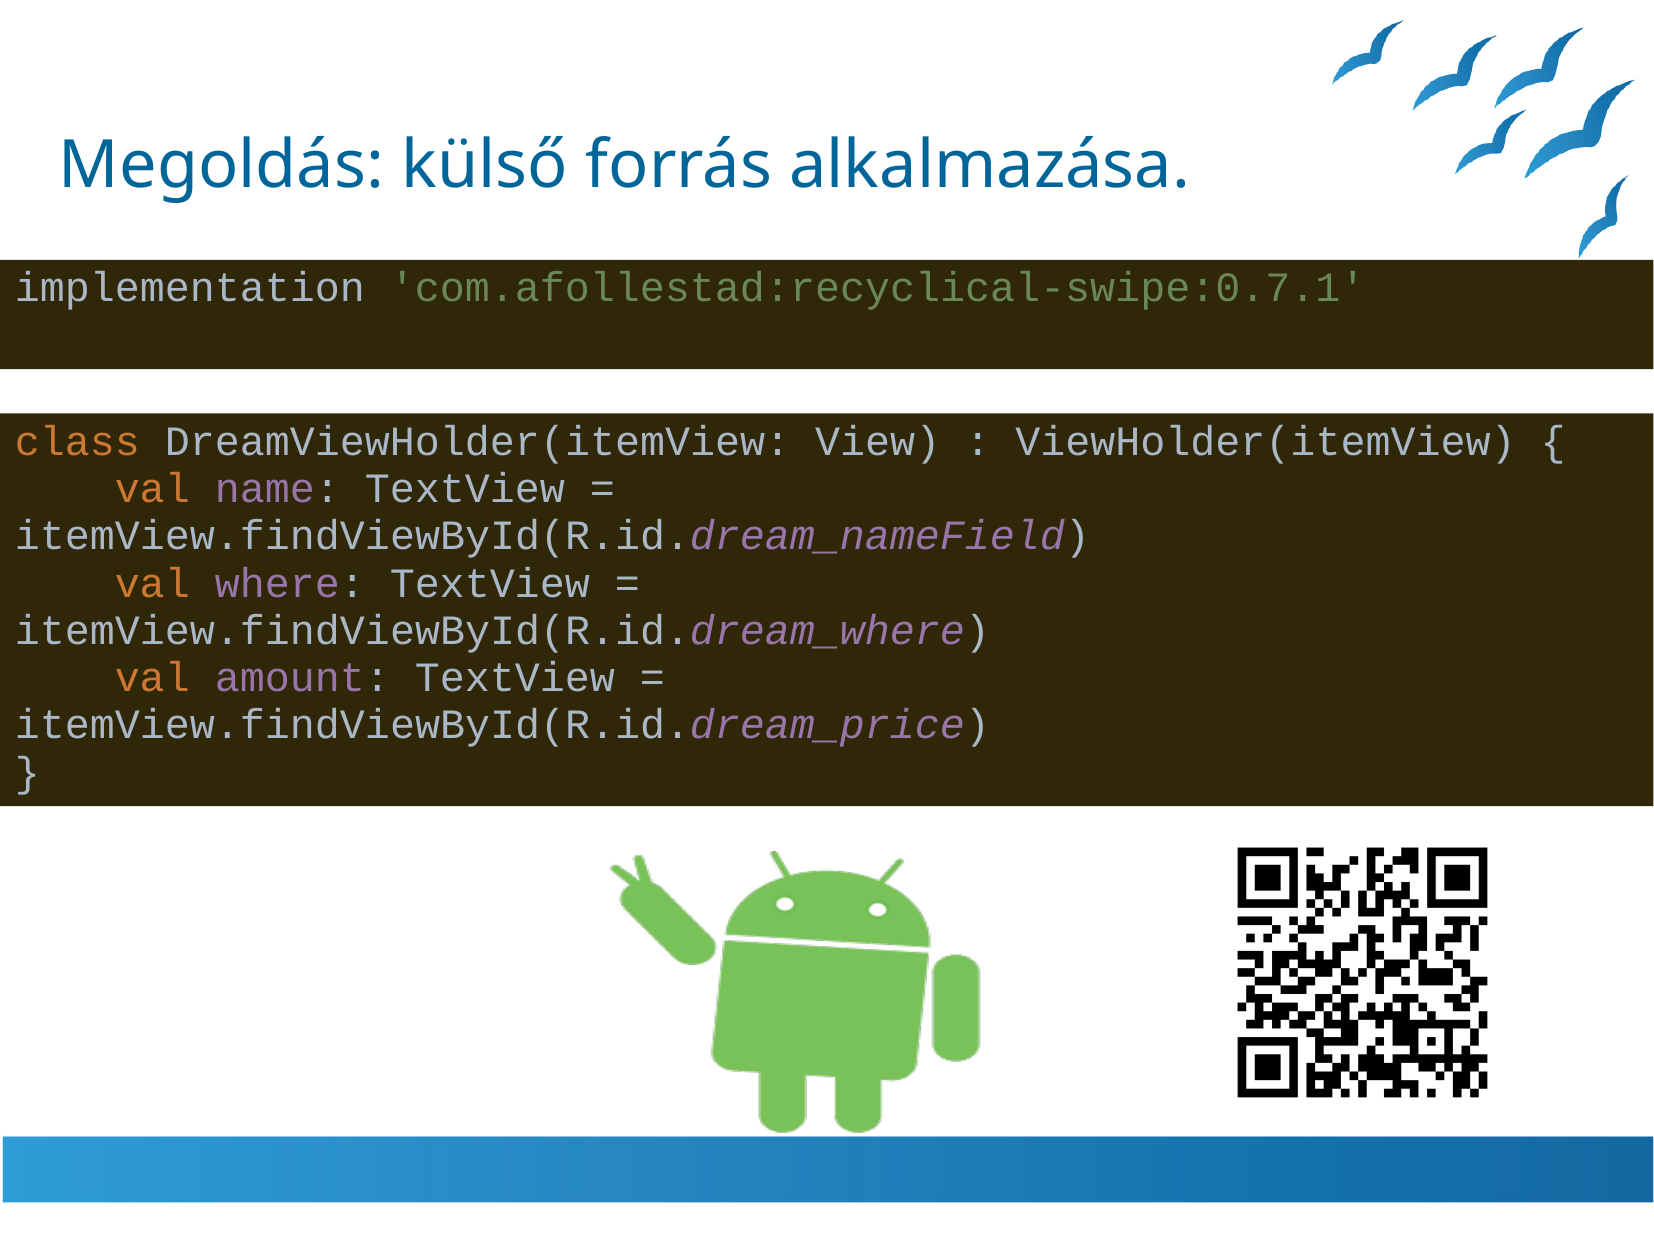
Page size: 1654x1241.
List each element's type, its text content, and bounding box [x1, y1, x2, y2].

picture [0, 807, 1654, 1241]
title Megoldás: külső forrás alkalmazása. [59, 119, 1300, 204]
text_box implementation 'com.afollestad:recyclical-swipe:0.7.1' [0, 259, 1654, 370]
picture [0, 0, 1654, 259]
text_box class DreamViewHolder(itemView: View) : ViewHolder(itemView) { val name: TextView = itemView.findViewById(R.id.dream_nameField) val where: TextView = itemView.findViewById(R.id.dream_where) val amount: TextView = itemView.findViewById(R.id.dream_price) } [0, 413, 1654, 807]
picture [0, 370, 1654, 413]
